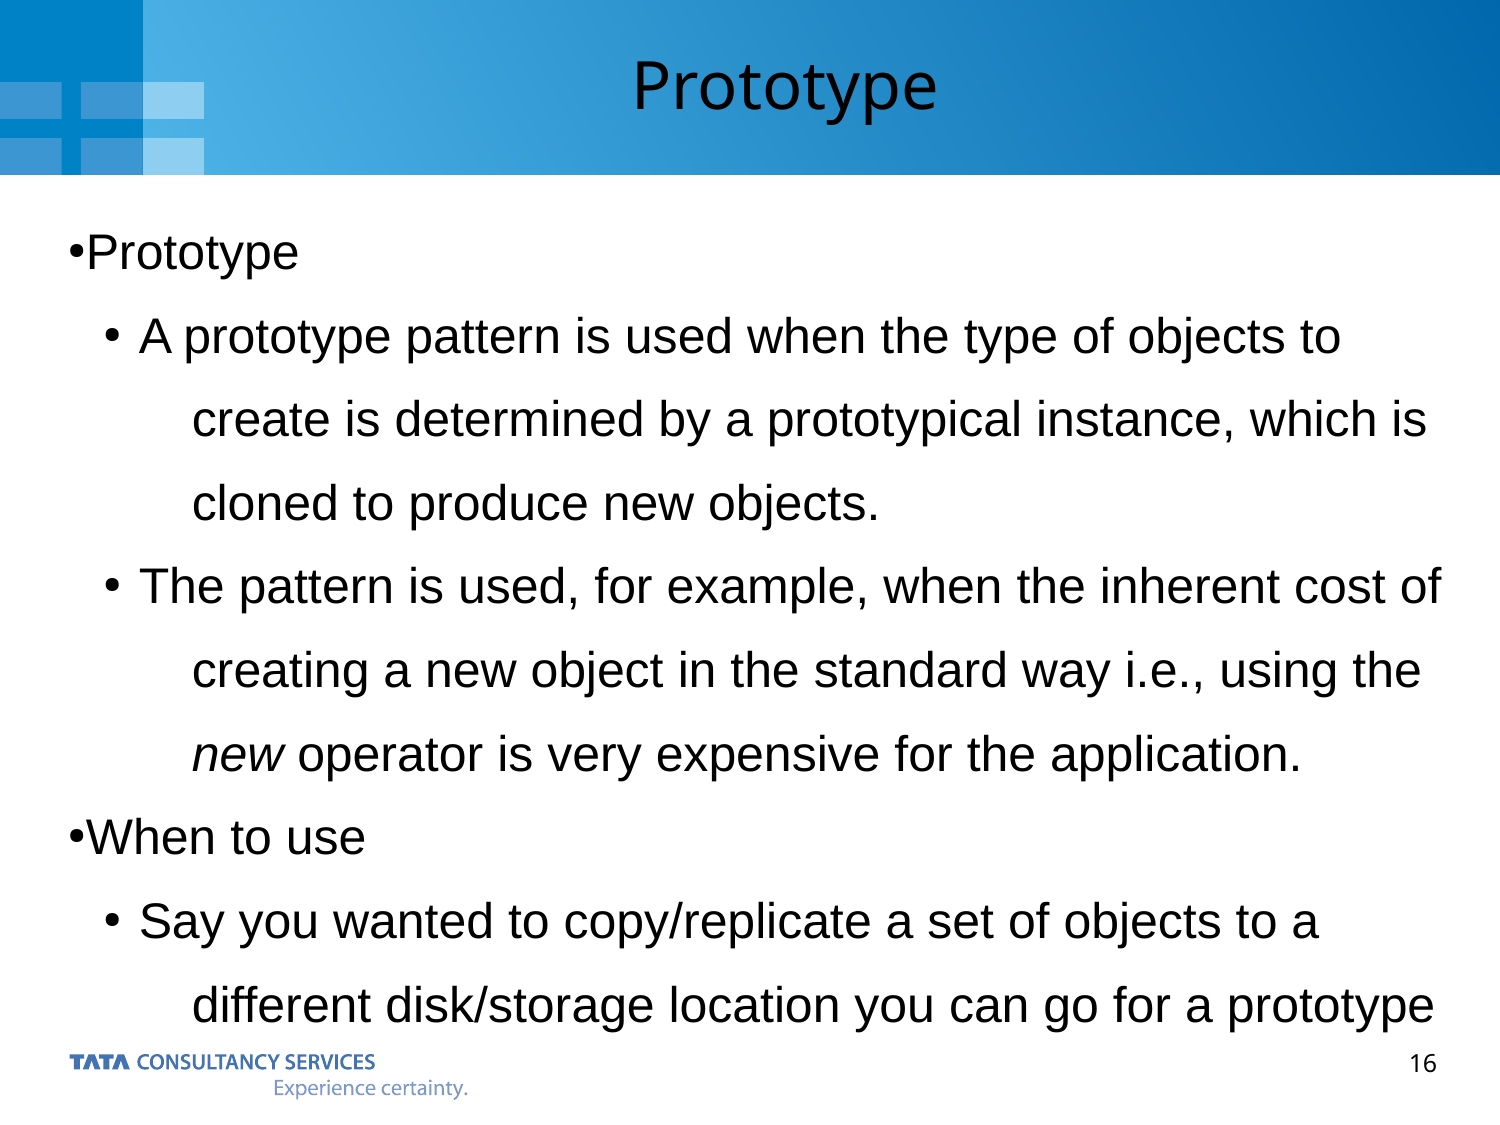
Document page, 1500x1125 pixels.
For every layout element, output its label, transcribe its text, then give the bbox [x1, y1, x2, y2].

text_box Prototype [224, 11, 1347, 154]
text_box Prototype A prototype pattern is used when the type of objects to create is determined by a prototypical instance, which is cloned to produce new objects. The pattern is used, for example, when the inherent cost of creating a new object in the standard way i.e., using the new operator is very expensive for the application. When to use Say you wanted to copy/replicate a set of objects to a different disk/storage location you can go for a prototype [35, 188, 1465, 1040]
